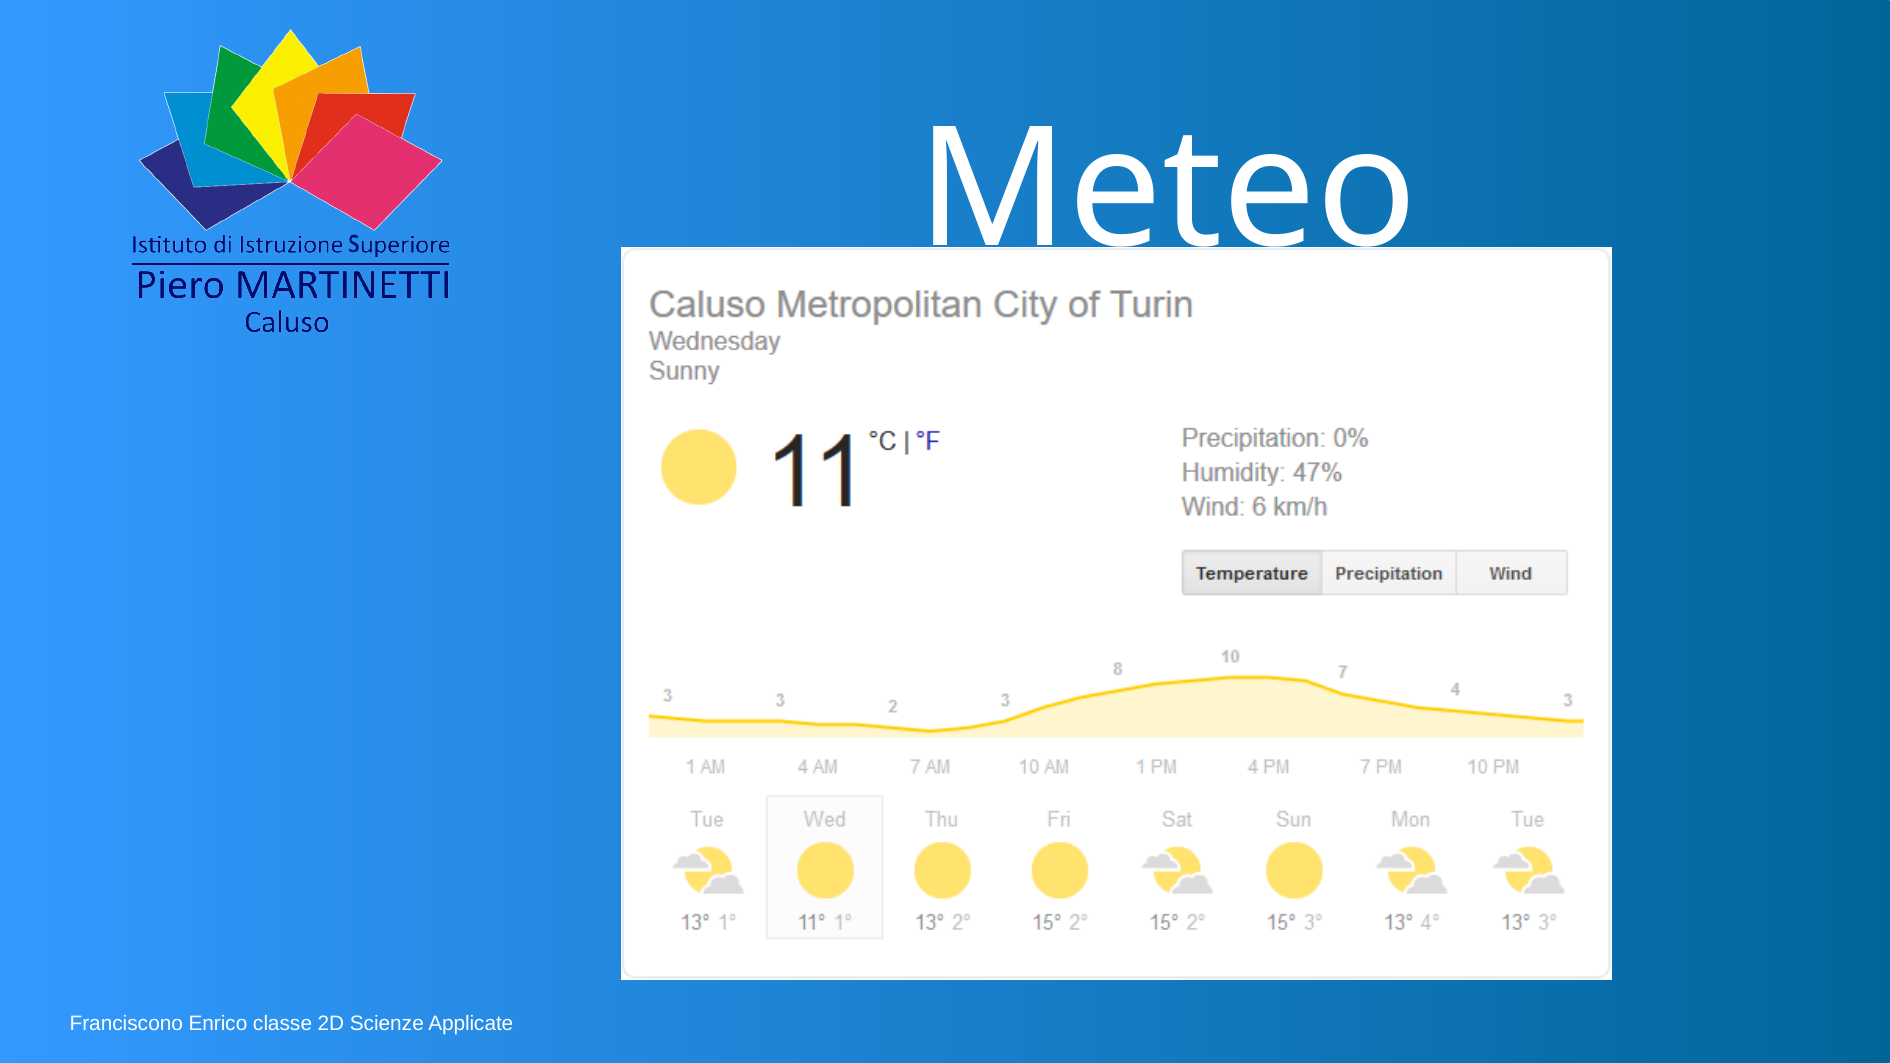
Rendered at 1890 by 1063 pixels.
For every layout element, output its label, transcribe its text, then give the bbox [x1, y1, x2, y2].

text_box Franciscono Enrico classe 2D Scienze Applicate [54, 1004, 628, 1063]
picture [0, 23, 591, 355]
picture [621, 247, 1612, 980]
text_box Meteo [591, 59, 1760, 268]
